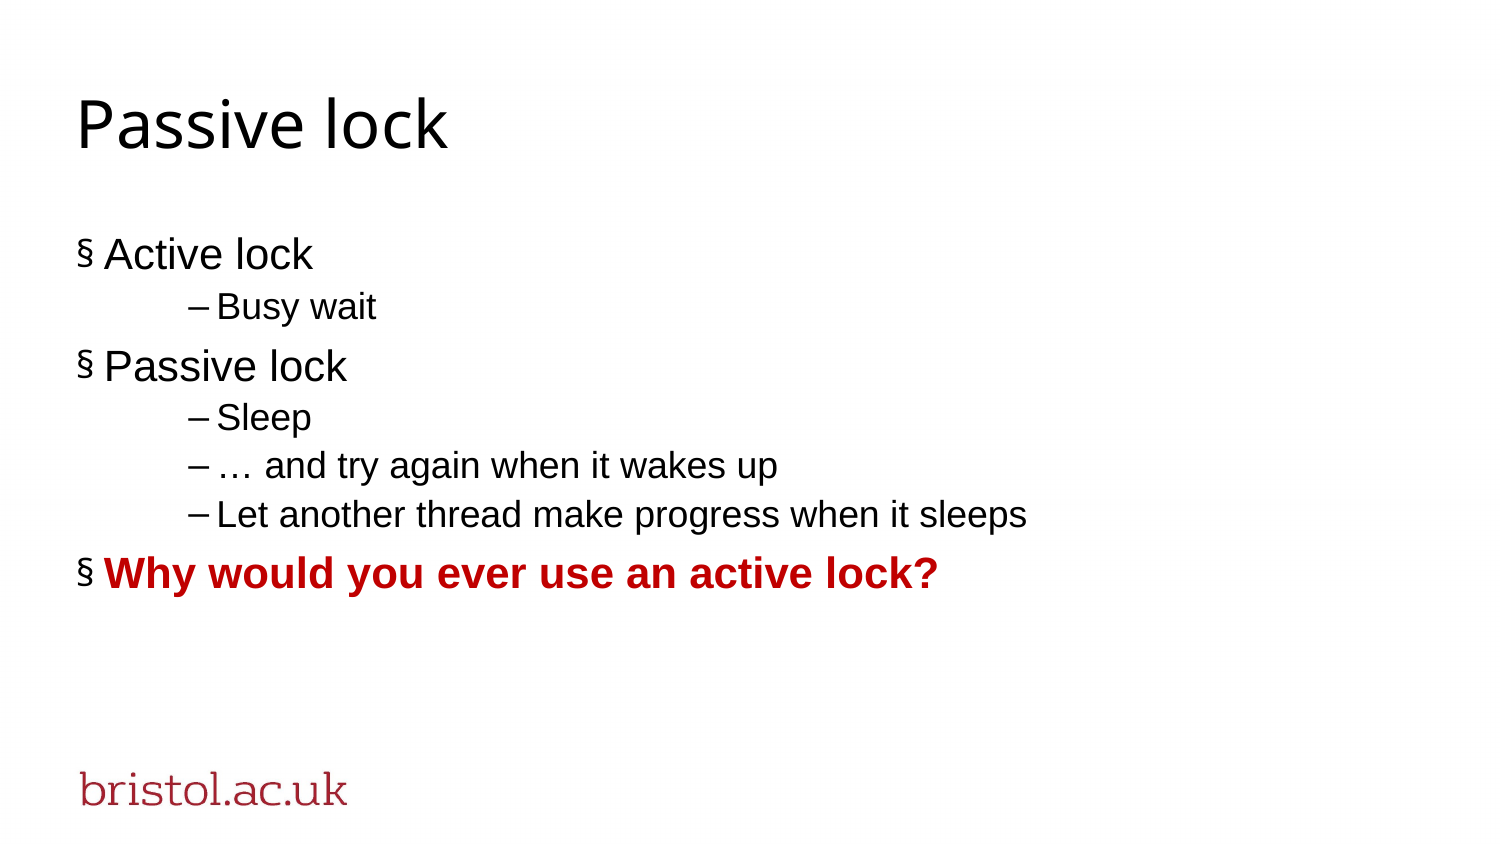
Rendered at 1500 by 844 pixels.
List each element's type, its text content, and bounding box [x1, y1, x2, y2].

list Active lock Busy wait Passive lock Sleep … and try again when it wakes up Let another thread make progress when it sleeps Why would you ever use an active lock? [60, 224, 1440, 699]
title Passive lock [60, 44, 1440, 209]
